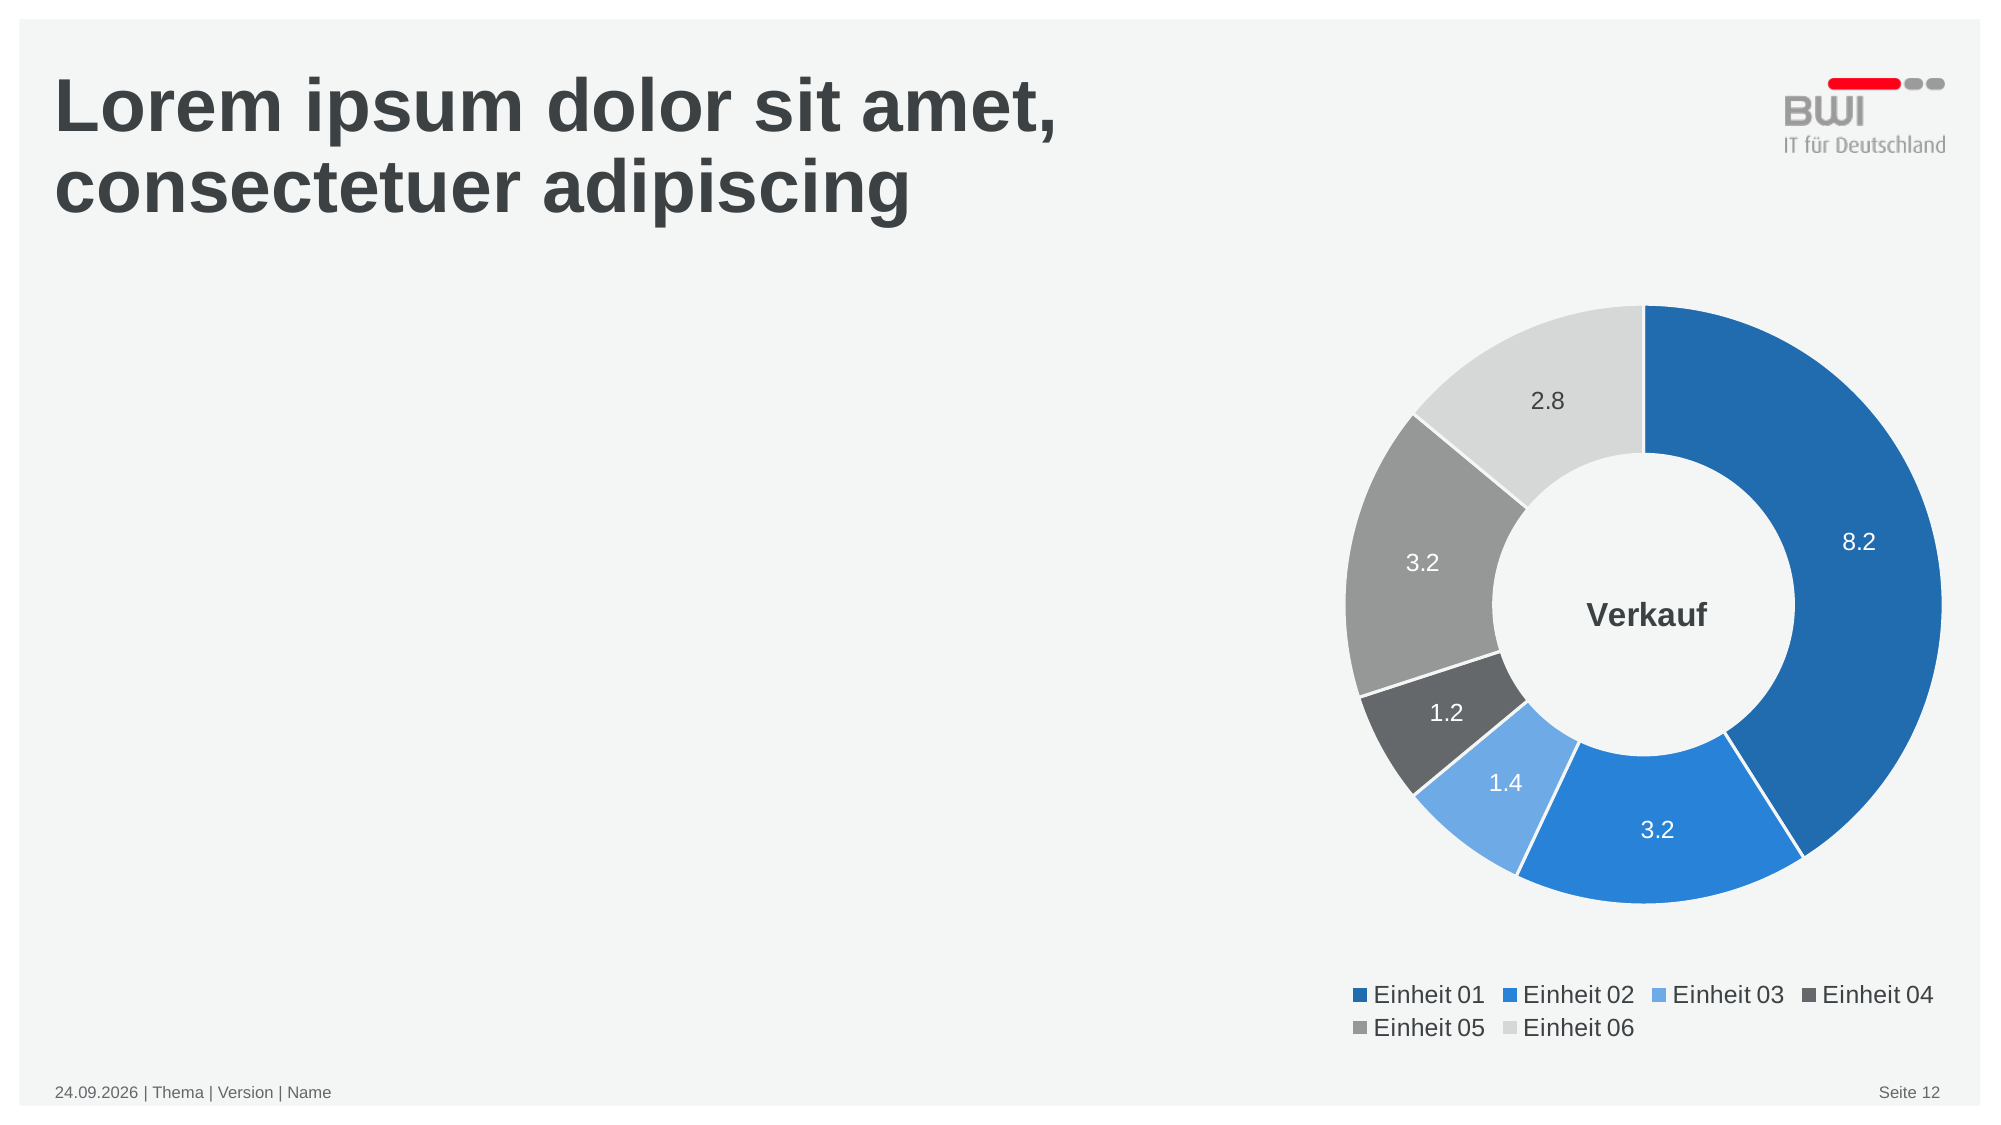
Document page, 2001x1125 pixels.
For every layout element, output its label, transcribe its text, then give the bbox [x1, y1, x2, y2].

slide_number Seite <number> [1820, 1079, 1945, 1104]
chart [1342, 302, 1945, 1047]
picture [1785, 78, 1945, 153]
title Lorem ipsum dolor sit amet, consectetuer adipiscing [55, 66, 1461, 256]
